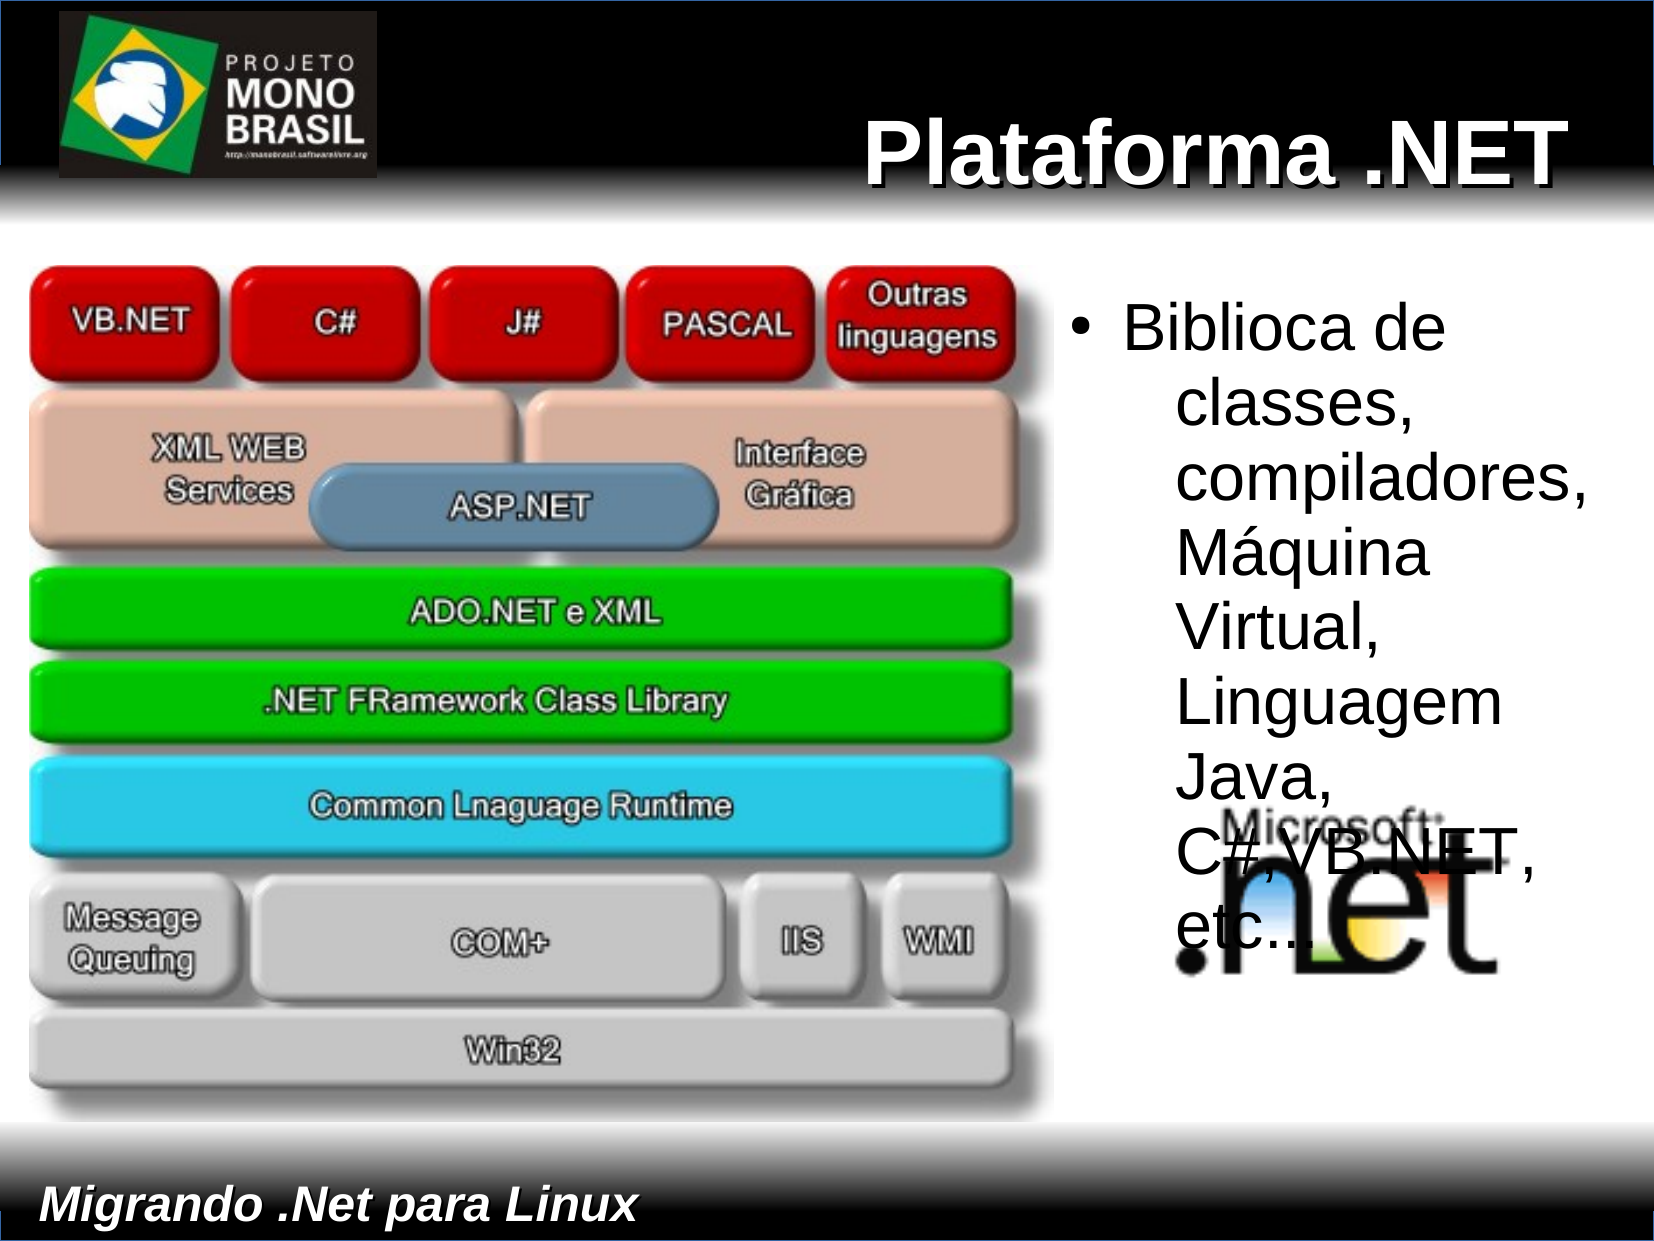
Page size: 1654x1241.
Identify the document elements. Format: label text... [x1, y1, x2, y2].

text_box Migrando .Net para Linux [23, 1168, 546, 1241]
title Plataforma .NET [82, 49, 1571, 257]
picture [29, 265, 1054, 1123]
list Biblioca de classes, compiladores, Máquina Virtual, Linguagem Java, C#,VB.NET, etc... [1033, 290, 1625, 1094]
picture [59, 11, 377, 178]
